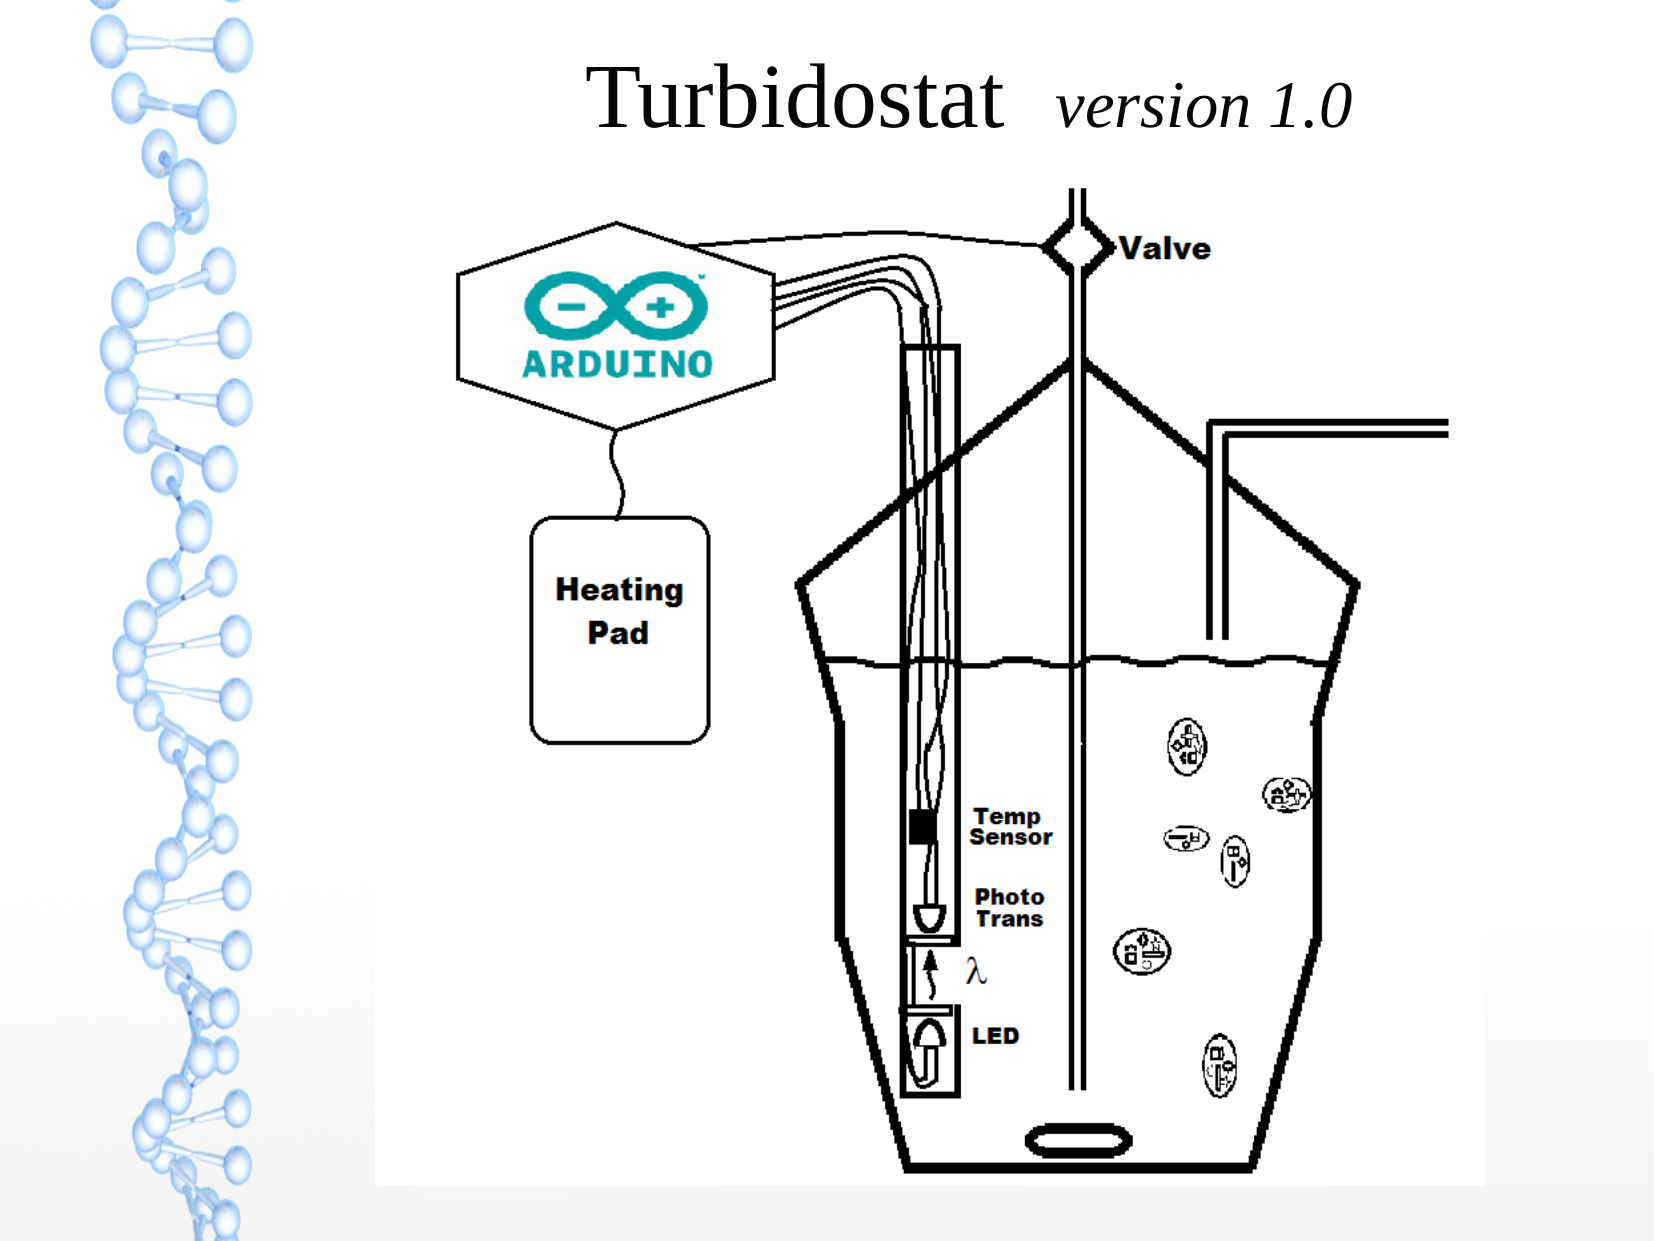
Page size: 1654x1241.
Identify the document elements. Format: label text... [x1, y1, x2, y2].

picture [0, 0, 1654, 1241]
title Turbidostat version 1.0 [375, 42, 1564, 145]
